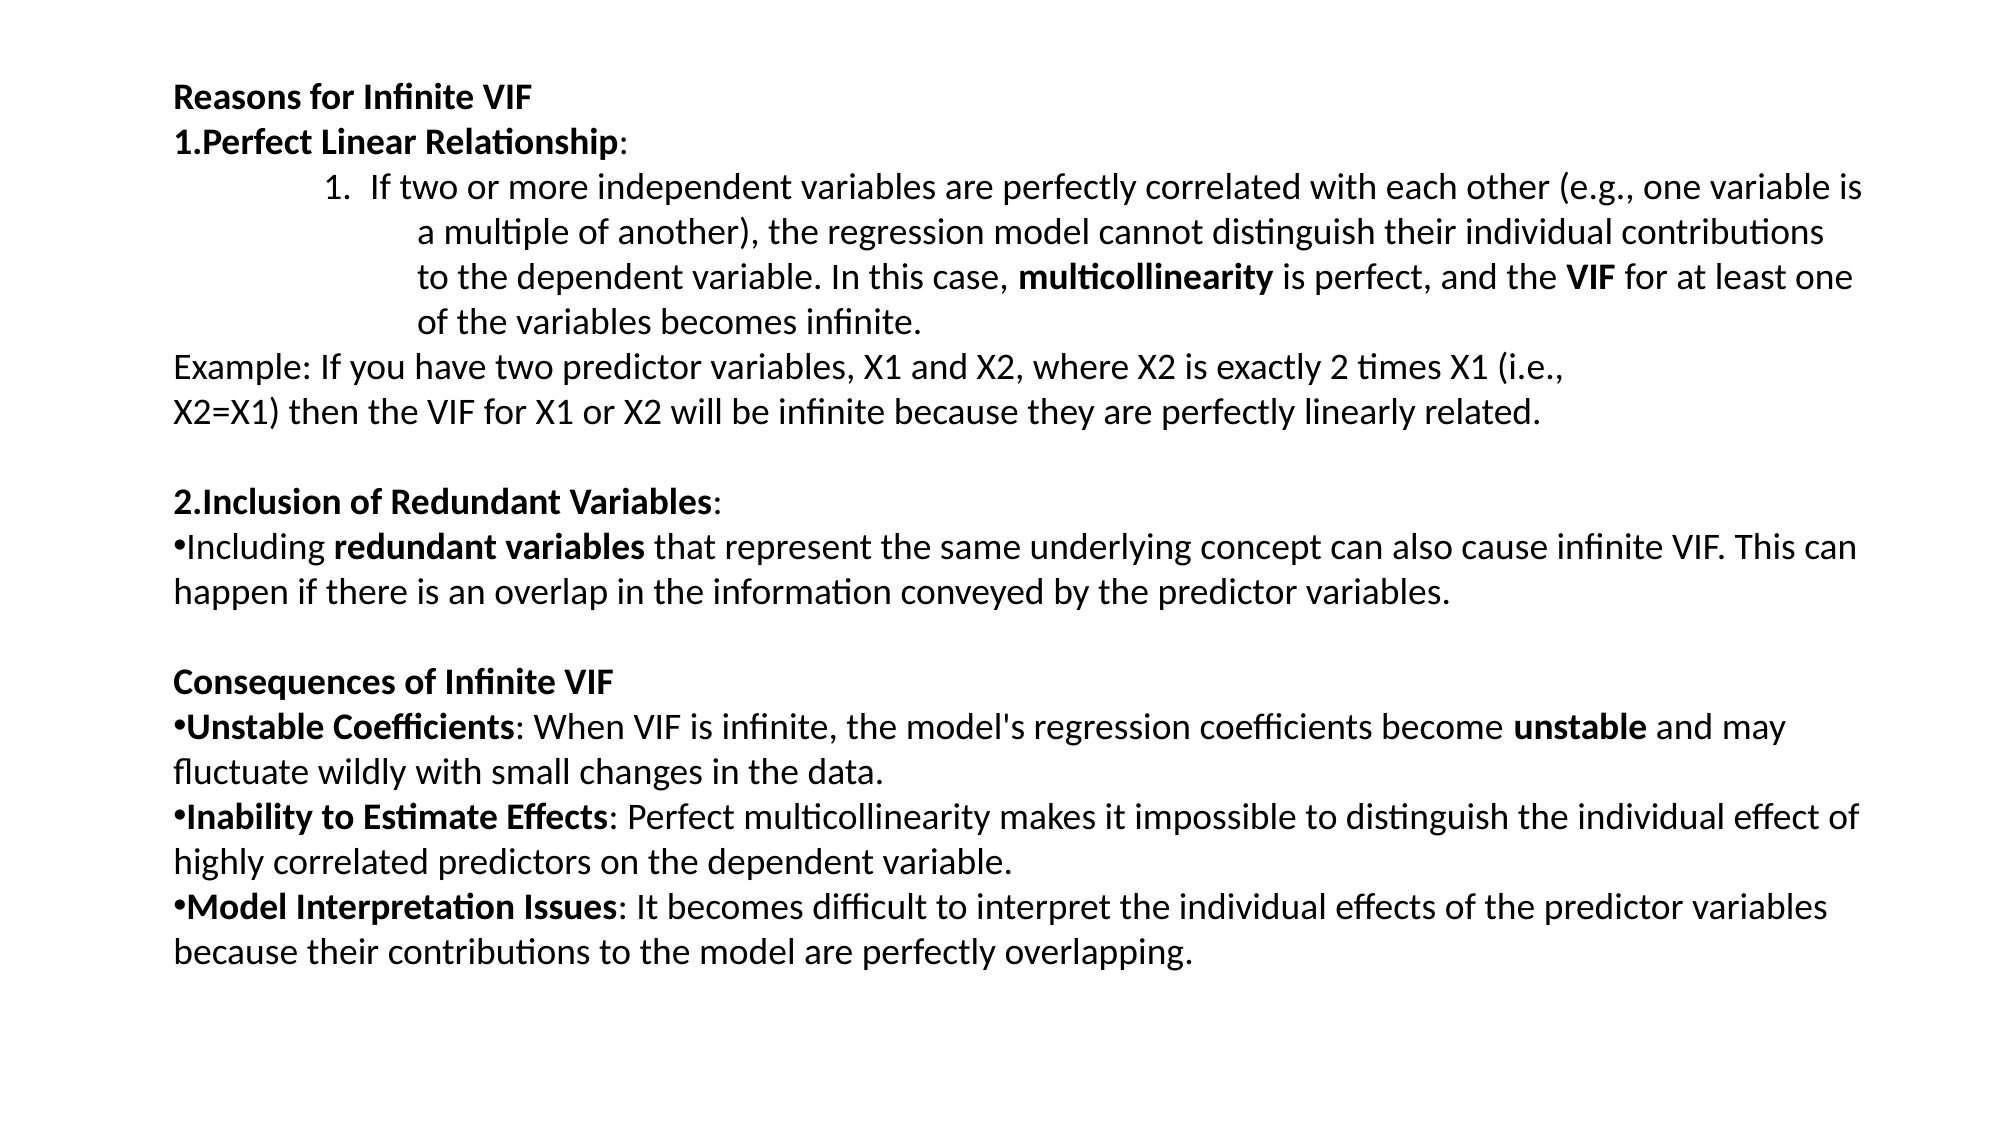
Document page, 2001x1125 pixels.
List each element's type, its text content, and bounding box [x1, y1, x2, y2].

text_box Reasons for Infinite VIF Perfect Linear Relationship: If two or more independent variables are perfectly correlated with each other (e.g., one variable is a multiple of another), the regression model cannot distinguish their individual contributions to the dependent variable. In this case, multicollinearity is perfect, and the VIF for at least one of the variables becomes infinite. Example: If you have two predictor variables, X1 and X2, where X2 is exactly 2 times X1 (i.e., X2=X1) then the VIF for X1 or X2 will be infinite because they are perfectly linearly related. 2.Inclusion of Redundant Variables: Including redundant variables that represent the same underlying concept can also cause infinite VIF. This can happen if there is an overlap in the information conveyed by the predictor variables. Consequences of Infinite VIF Unstable Coefficients: When VIF is infinite, the model's regression coefficients become unstable and may fluctuate wildly with small changes in the data. Inability to Estimate Effects: Perfect multicollinearity makes it impossible to distinguish the individual effect of highly correlated predictors on the dependent variable. Model Interpretation Issues: It becomes difficult to interpret the individual effects of the predictor variables because their contributions to the model are perfectly overlapping. [158, 64, 1881, 989]
